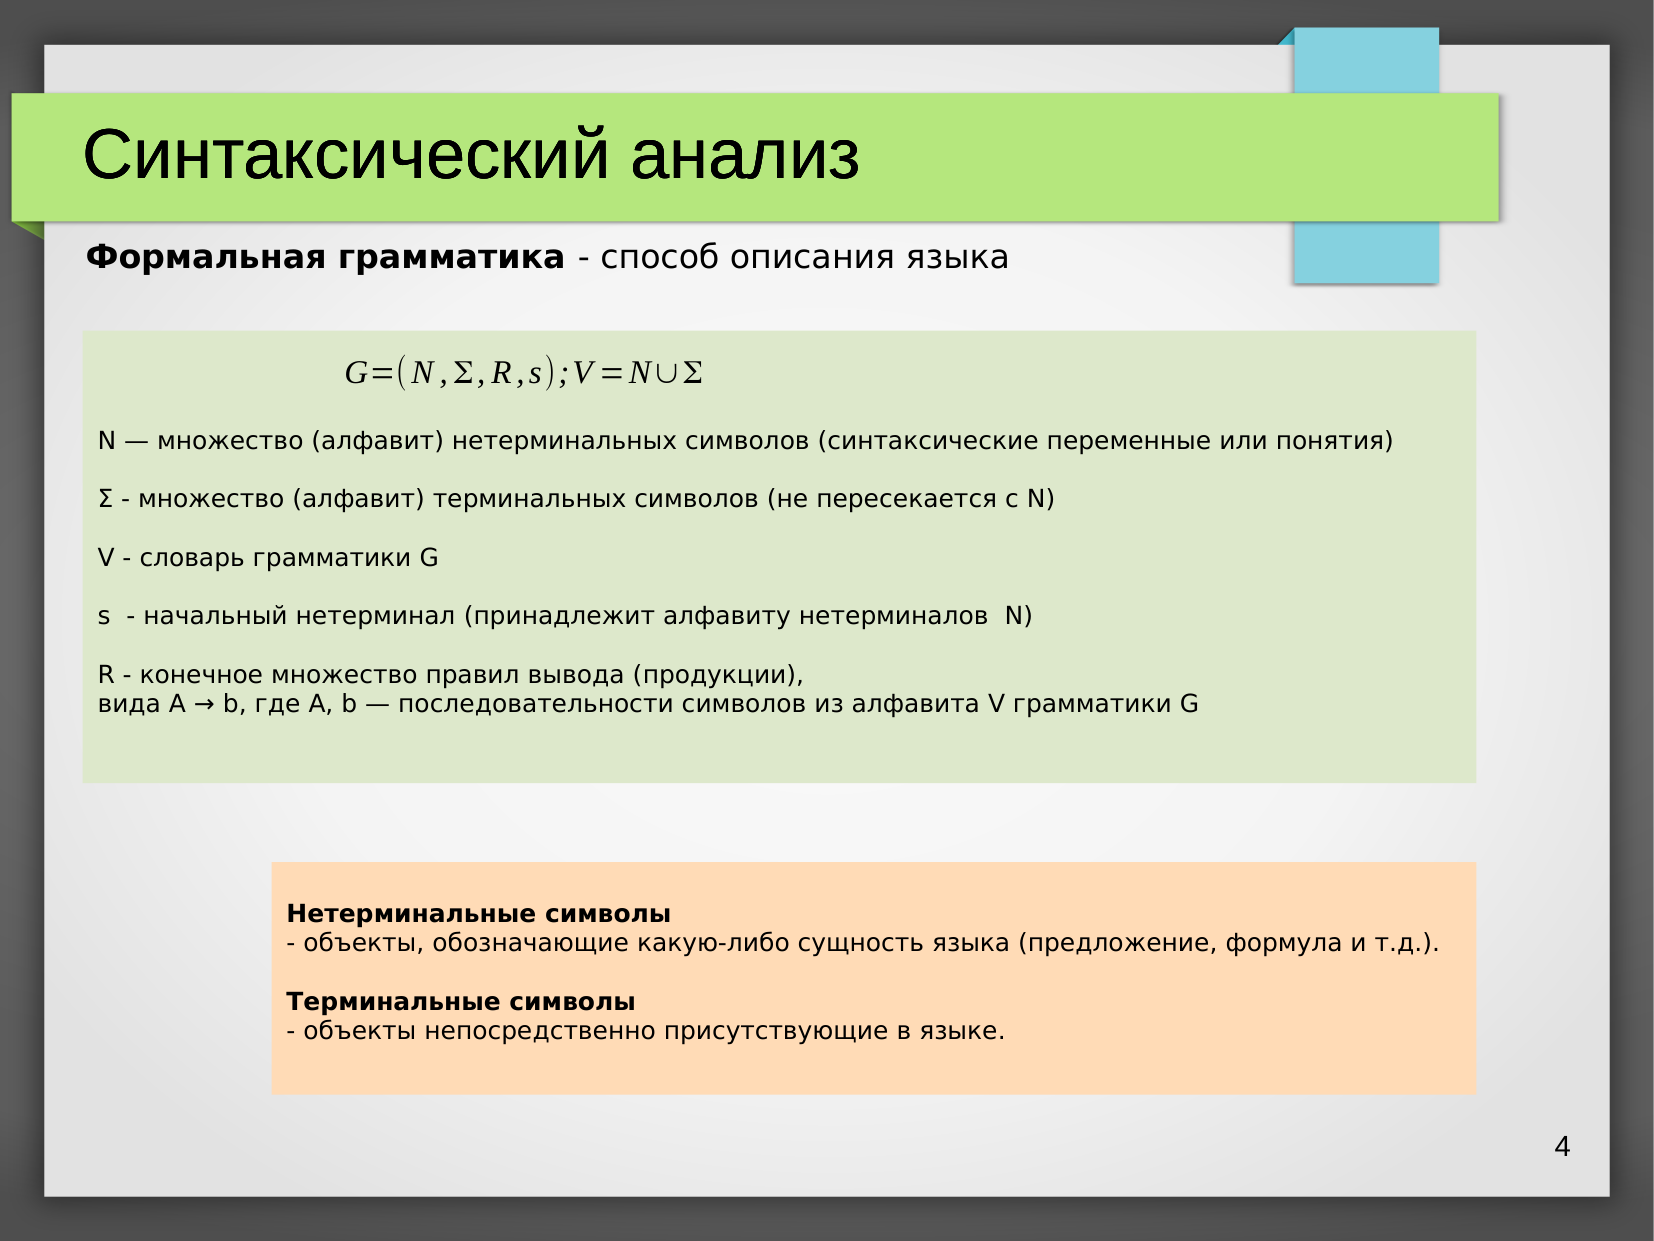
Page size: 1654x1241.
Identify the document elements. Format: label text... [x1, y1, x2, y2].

title Синтаксический анализ [82, 114, 993, 194]
text_box Нетерминальные символы - объекты, обозначающие какую-либо сущность языка (предложение, формула и т.д.). Терминальные символы - объекты непосредственно присутствующие в языке. [271, 862, 1477, 1095]
chart [338, 354, 709, 395]
text_box N — множество (алфавит) нетерминальных символов (синтаксические переменные или понятия) Σ - множество (алфавит) терминальных символов (не пересекается с N) V - словарь грамматики G s - начальный нетерминал (принадлежит алфавиту нетерминалов N) R - конечное множество правил вывода (продукции), вида A → b, где A, b — последовательности символов из алфавита V грамматики G [82, 330, 1477, 784]
text_box Формальная грамматика - способ описания языка [70, 230, 1075, 296]
picture [0, 0, 1654, 1241]
